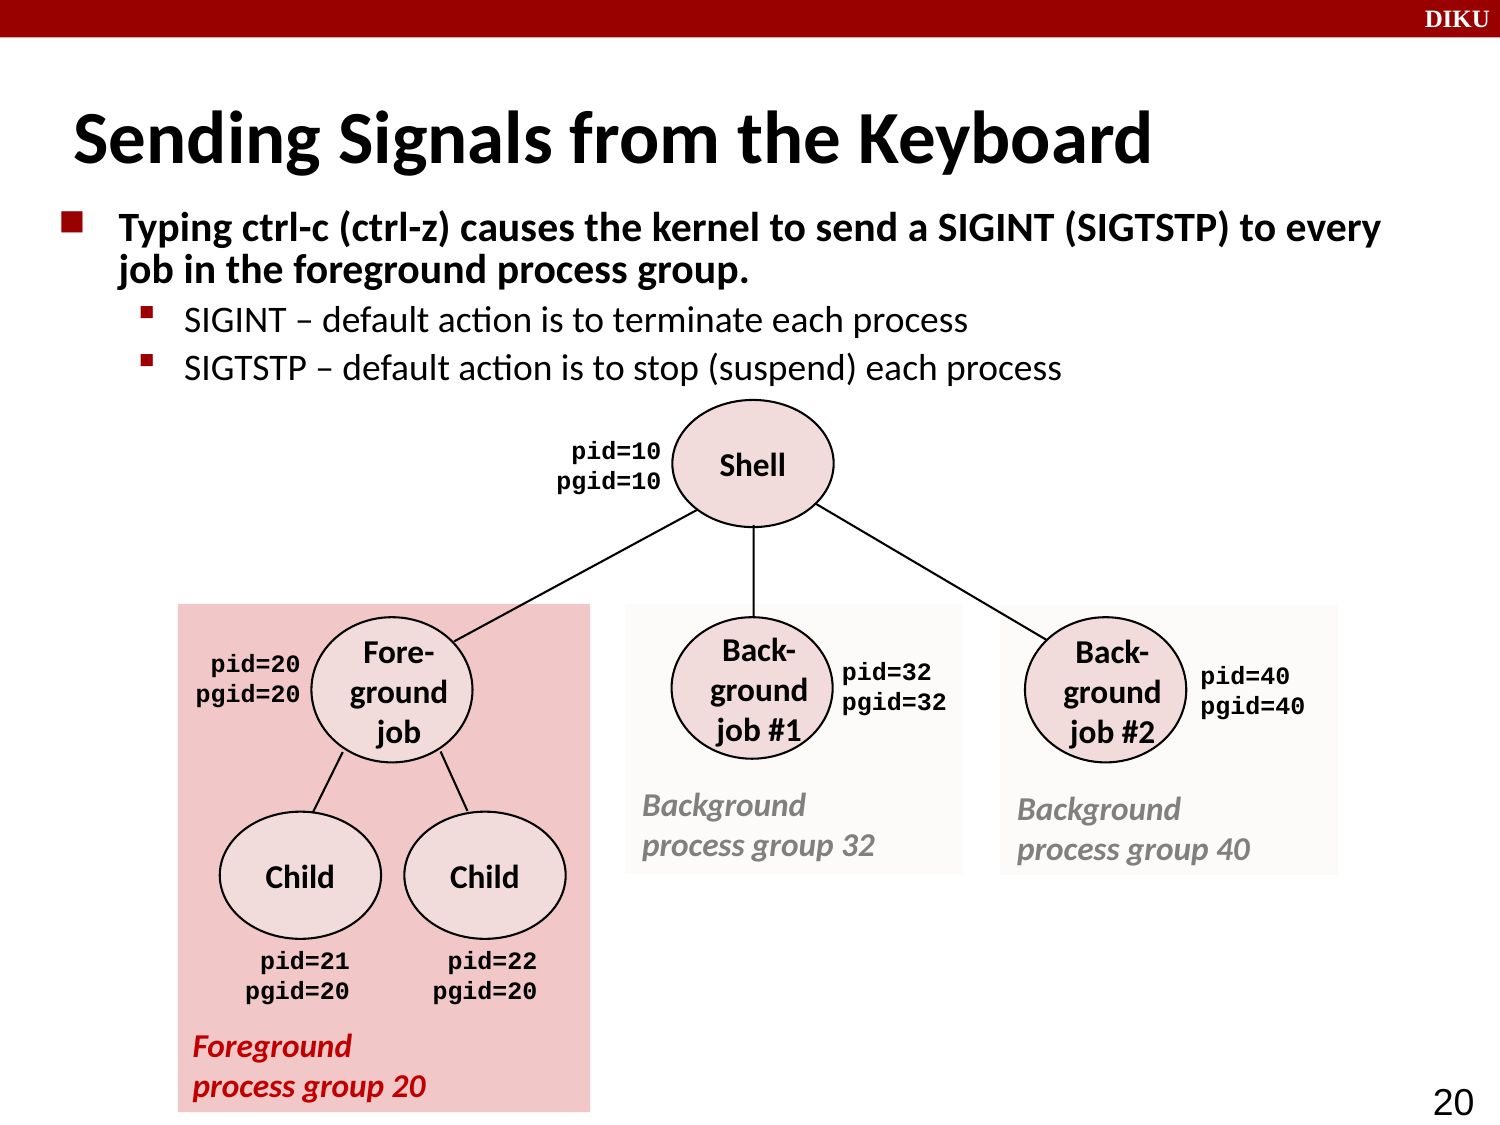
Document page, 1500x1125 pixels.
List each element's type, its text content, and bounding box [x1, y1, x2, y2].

text_box [624, 603, 963, 874]
text_box Foreground process group 20 [177, 1017, 468, 1112]
text_box [999, 605, 1338, 875]
text_box pid=21 pgid=20 [229, 937, 365, 1013]
text_box pid=32 pgid=32 [827, 647, 962, 723]
text_box Child [219, 811, 382, 937]
text_box Background process group 40 [1002, 779, 1265, 875]
text_box Fore- ground job [316, 617, 473, 763]
text_box [177, 603, 591, 1113]
text_box pid=22 pgid=20 [417, 937, 553, 1013]
text_box Back- ground job #1 [671, 617, 827, 759]
text_box pid=40 pgid=40 [1185, 652, 1321, 728]
text_box Sending Signals from the Keyboard [58, 71, 1304, 197]
text_box pid=20 pgid=20 [180, 639, 316, 715]
text_box Child [404, 811, 566, 937]
text_box Typing ctrl-c (ctrl-z) causes the kernel to send a SIGINT (SIGTSTP) to every job in the foreground process group. SIGINT – default action is to terminate each process SIGTSTP – default action is to stop (suspend) each process [47, 200, 1411, 413]
text_box Back- ground job #2 [1024, 617, 1185, 763]
text_box Background process group 32 [627, 775, 890, 871]
text_box Shell [677, 399, 834, 528]
text_box pid=10 pgid=10 [541, 427, 677, 502]
